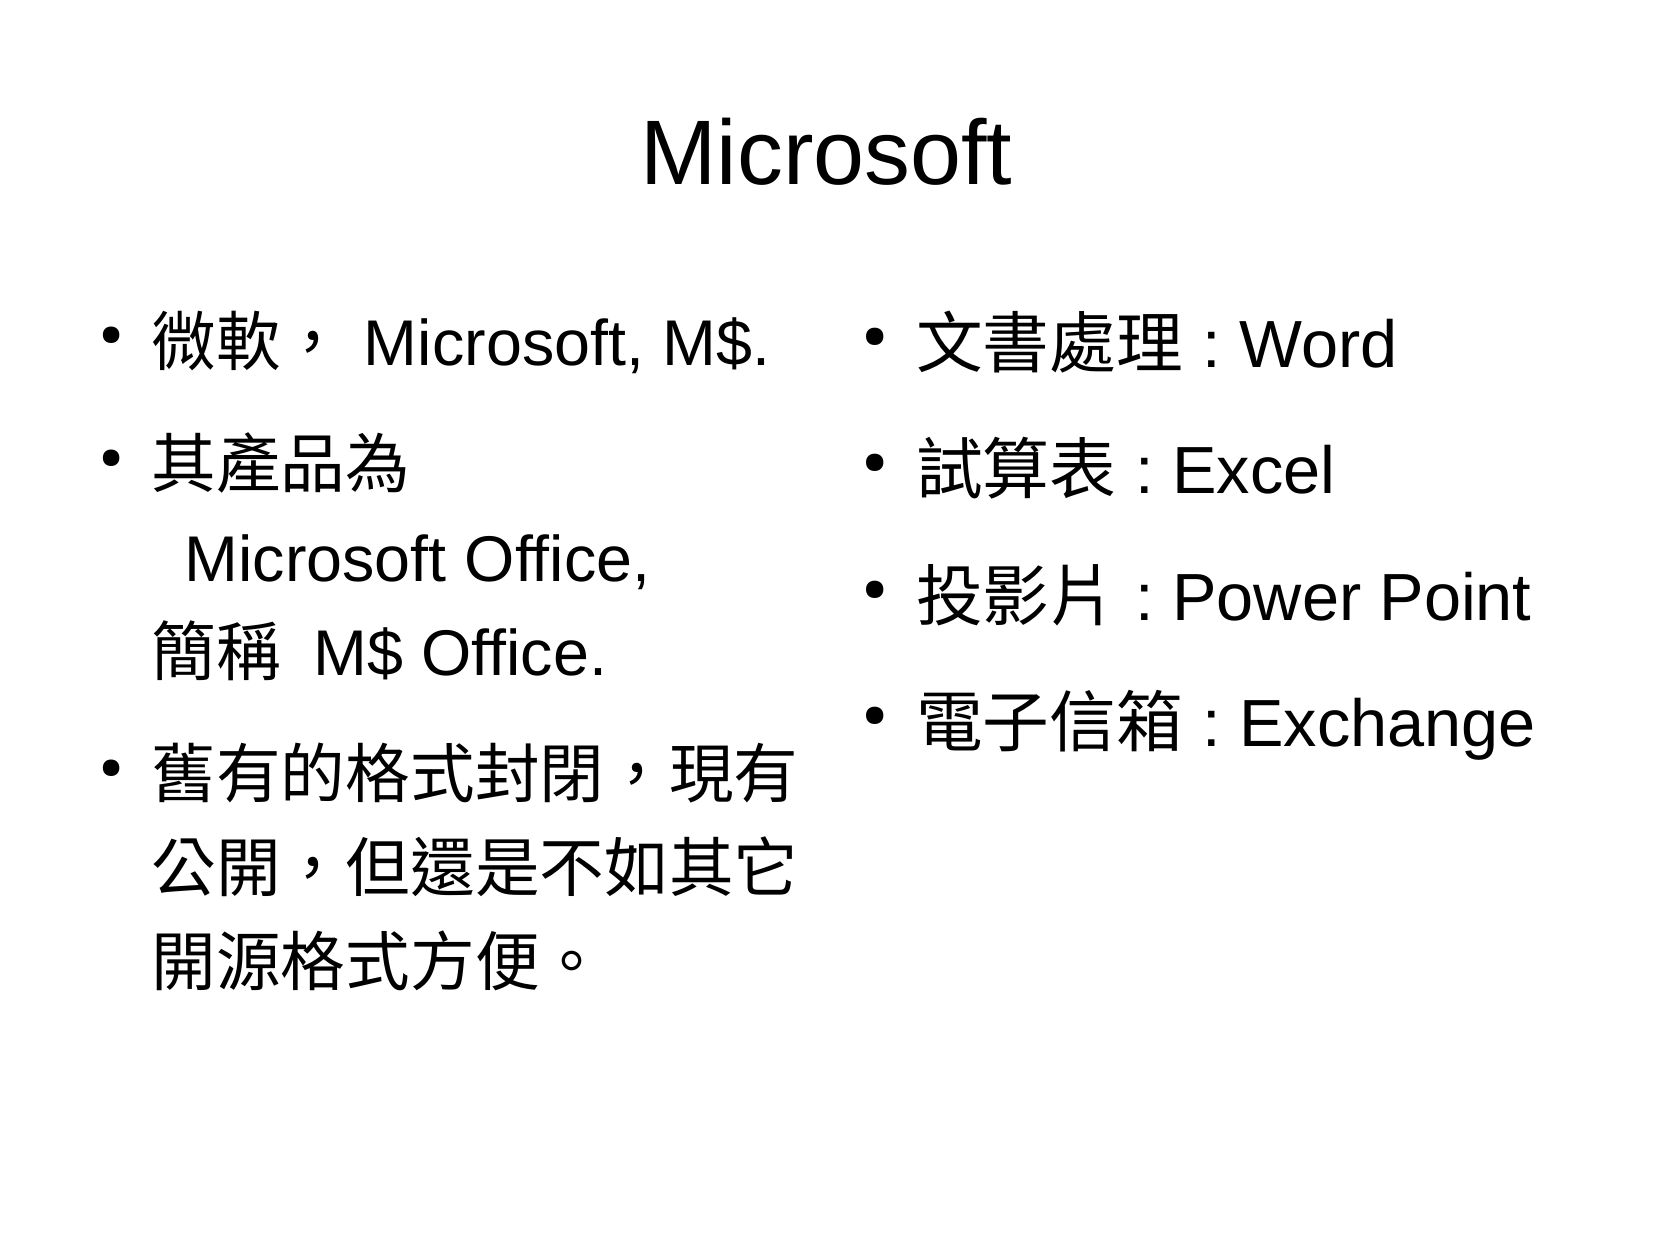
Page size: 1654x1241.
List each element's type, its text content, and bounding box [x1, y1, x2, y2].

list 文書處理: Word 試算表: Excel 投影片: Power Point 電子信箱: Exchange [845, 290, 1572, 1010]
list 微軟，Microsoft, M$. 其產品為 Microsoft Office, 簡稱 M$ Office. 舊有的格式封閉，現有公開，但還是不如其它開源格式方便。 [82, 290, 809, 1010]
title Microsoft [82, 49, 1571, 257]
